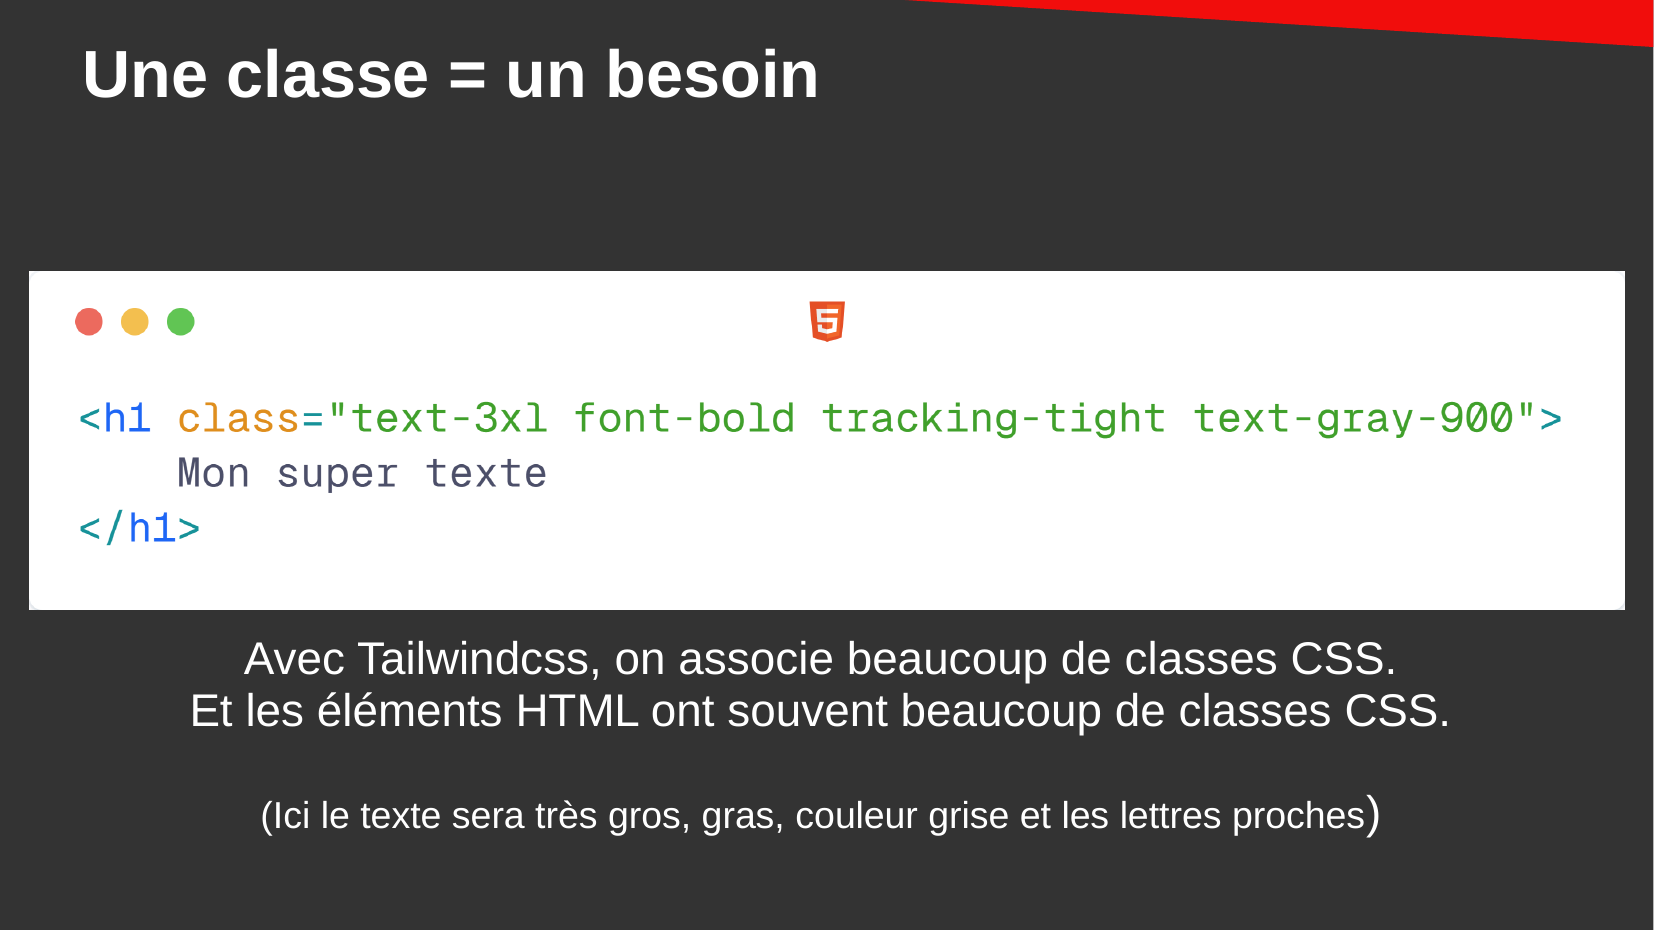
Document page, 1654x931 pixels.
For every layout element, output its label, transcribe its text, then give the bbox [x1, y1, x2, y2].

text_box [904, 0, 1654, 48]
text_box Avec Tailwindcss, on associe beaucoup de classes CSS. Et les éléments HTML ont souvent beaucoup de classes CSS. (Ici le texte sera très gros, gras, couleur grise et les lettres proches) [153, 625, 1489, 846]
picture [29, 271, 1625, 610]
title Une classe = un besoin [82, 37, 1571, 114]
